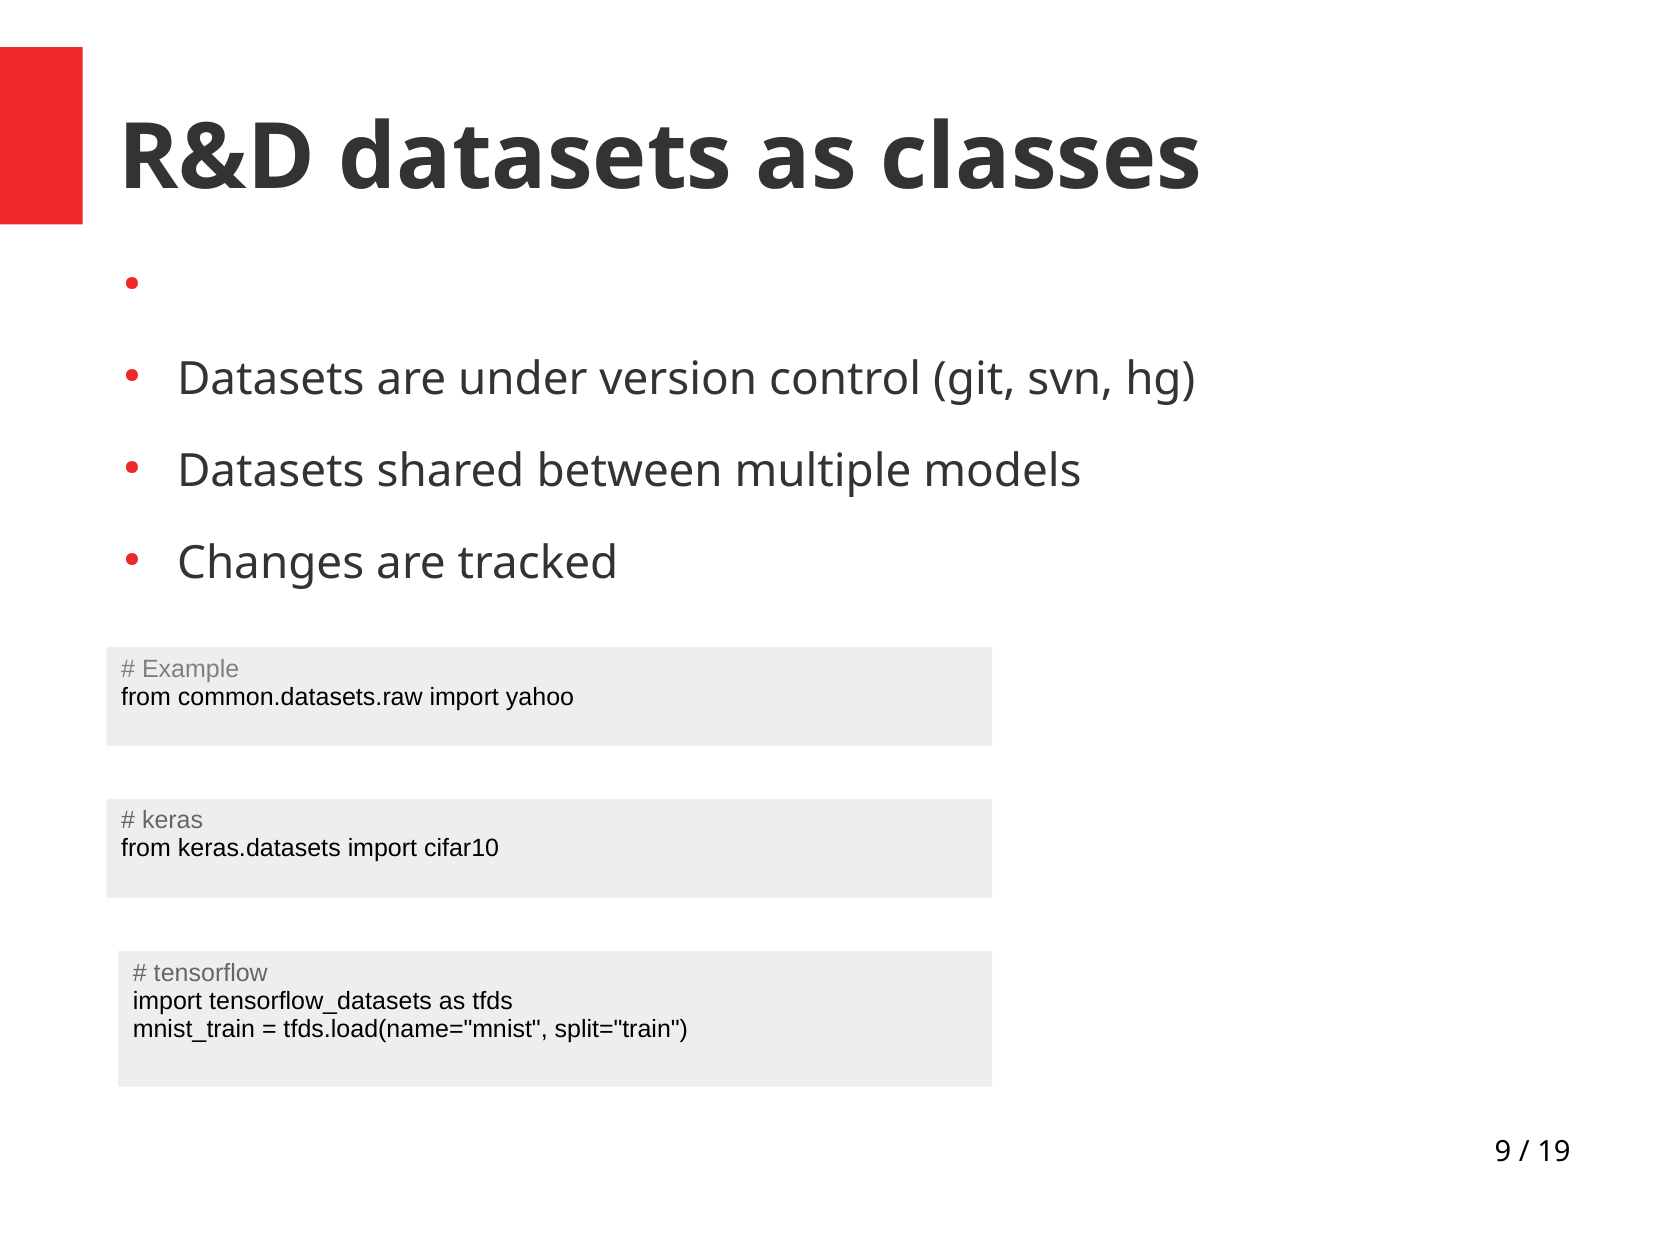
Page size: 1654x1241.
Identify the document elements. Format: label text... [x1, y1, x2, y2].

text_box # Example from common.datasets.raw import yahoo [106, 646, 993, 746]
text_box # tensorflow import tensorflow_datasets as tfds mnist_train = tfds.load(name="mnist", split="train") [118, 951, 993, 1087]
text_box # keras from keras.datasets import cifar10 [106, 798, 993, 898]
title R&D datasets as classes [118, 49, 1571, 257]
list Datasets are under version control (git, svn, hg) Datasets shared between multiple models Changes are tracked [106, 253, 1465, 548]
